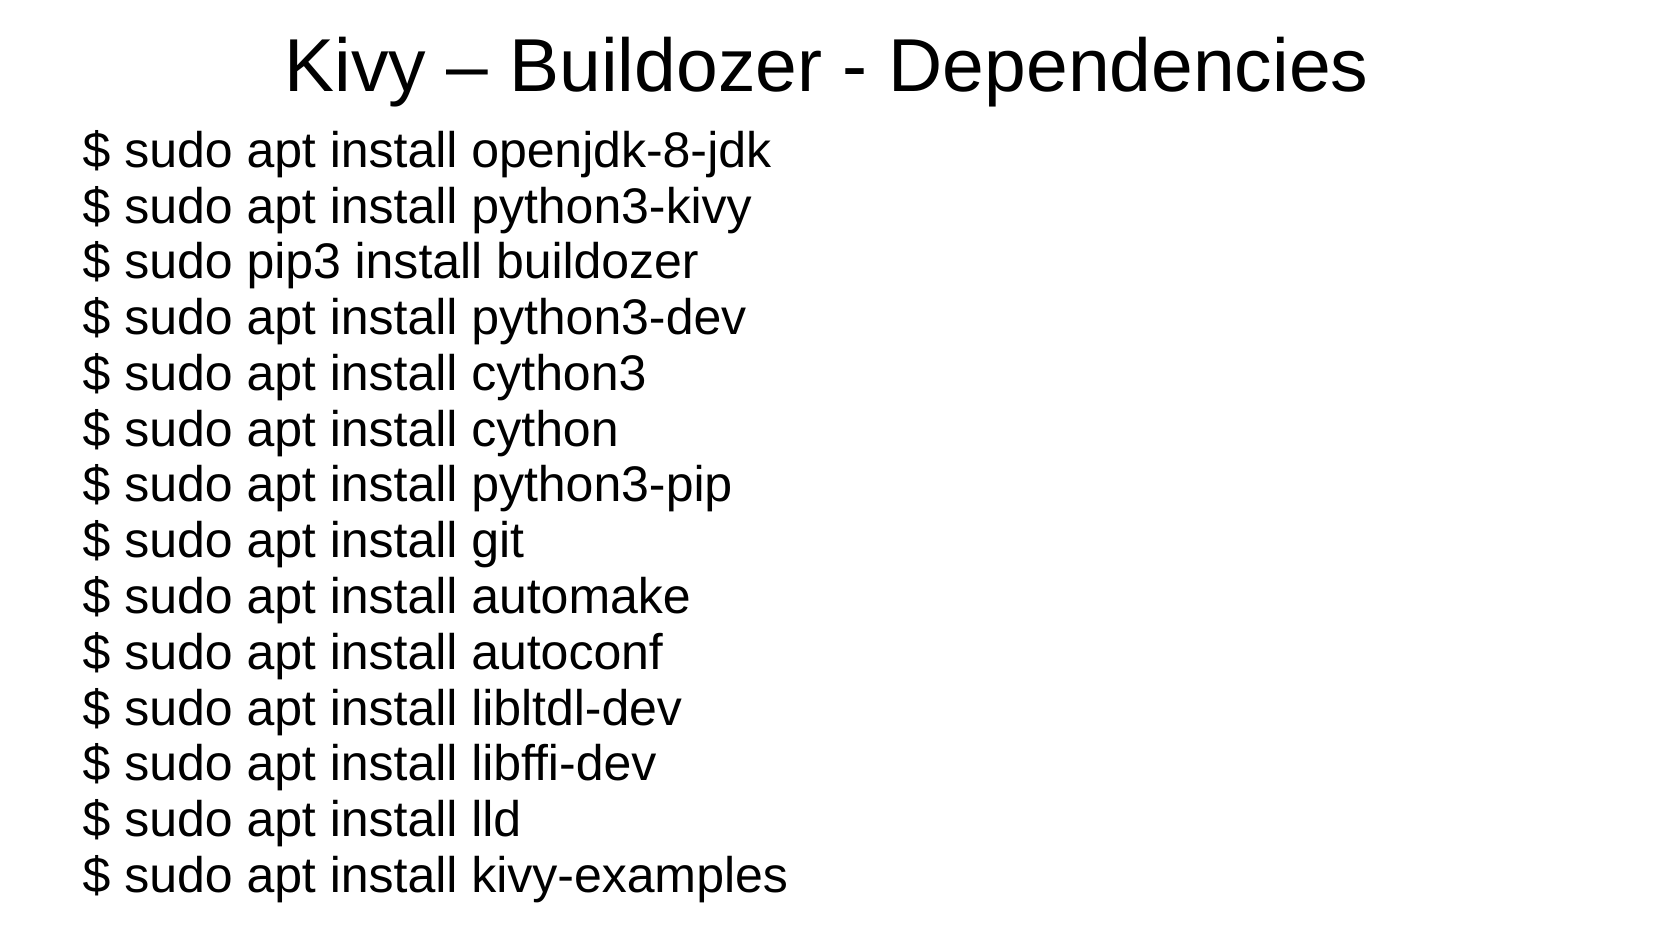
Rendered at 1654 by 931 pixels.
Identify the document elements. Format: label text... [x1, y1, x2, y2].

title Kivy – Buildozer - Dependencies [82, 11, 1571, 119]
subtitle $ sudo apt install openjdk-8-jdk $ sudo apt install python3-kivy $ sudo pip3 install buildozer $ sudo apt install python3-dev $ sudo apt install cython3 $ sudo apt install cython $ sudo apt install python3-pip $ sudo apt install git $ sudo apt install automake $ sudo apt install autoconf $ sudo apt install libltdl-dev $ sudo apt install libffi-dev $ sudo apt install lld $ sudo apt install kivy-examples [82, 122, 1571, 903]
